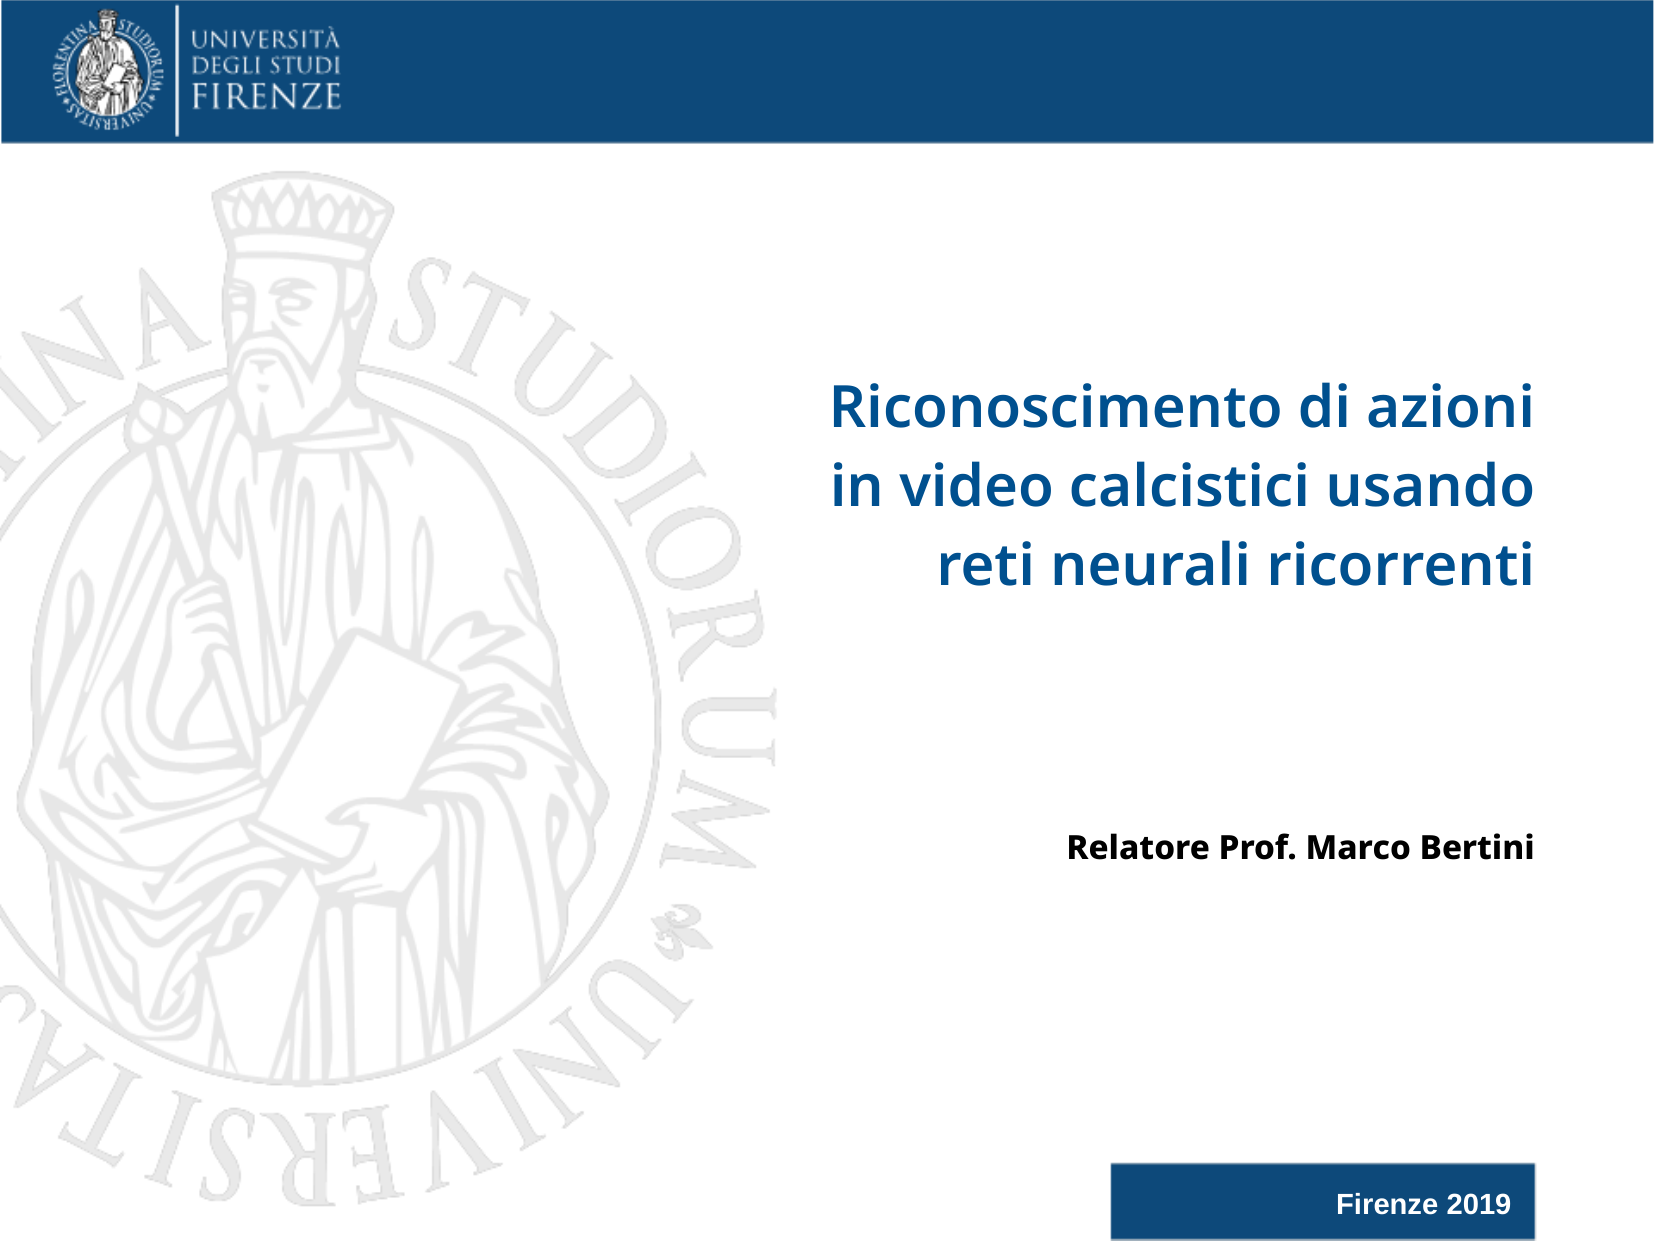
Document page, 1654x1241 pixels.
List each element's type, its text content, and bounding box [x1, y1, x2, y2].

text_box Firenze 2019 [649, 1181, 1512, 1229]
text_box Relatore Prof. Marco Bertini [673, 822, 1536, 871]
picture [0, 0, 1654, 1241]
subtitle Riconoscimento di azioni in video calcistici usando reti neurali ricorrenti [773, 348, 1536, 620]
